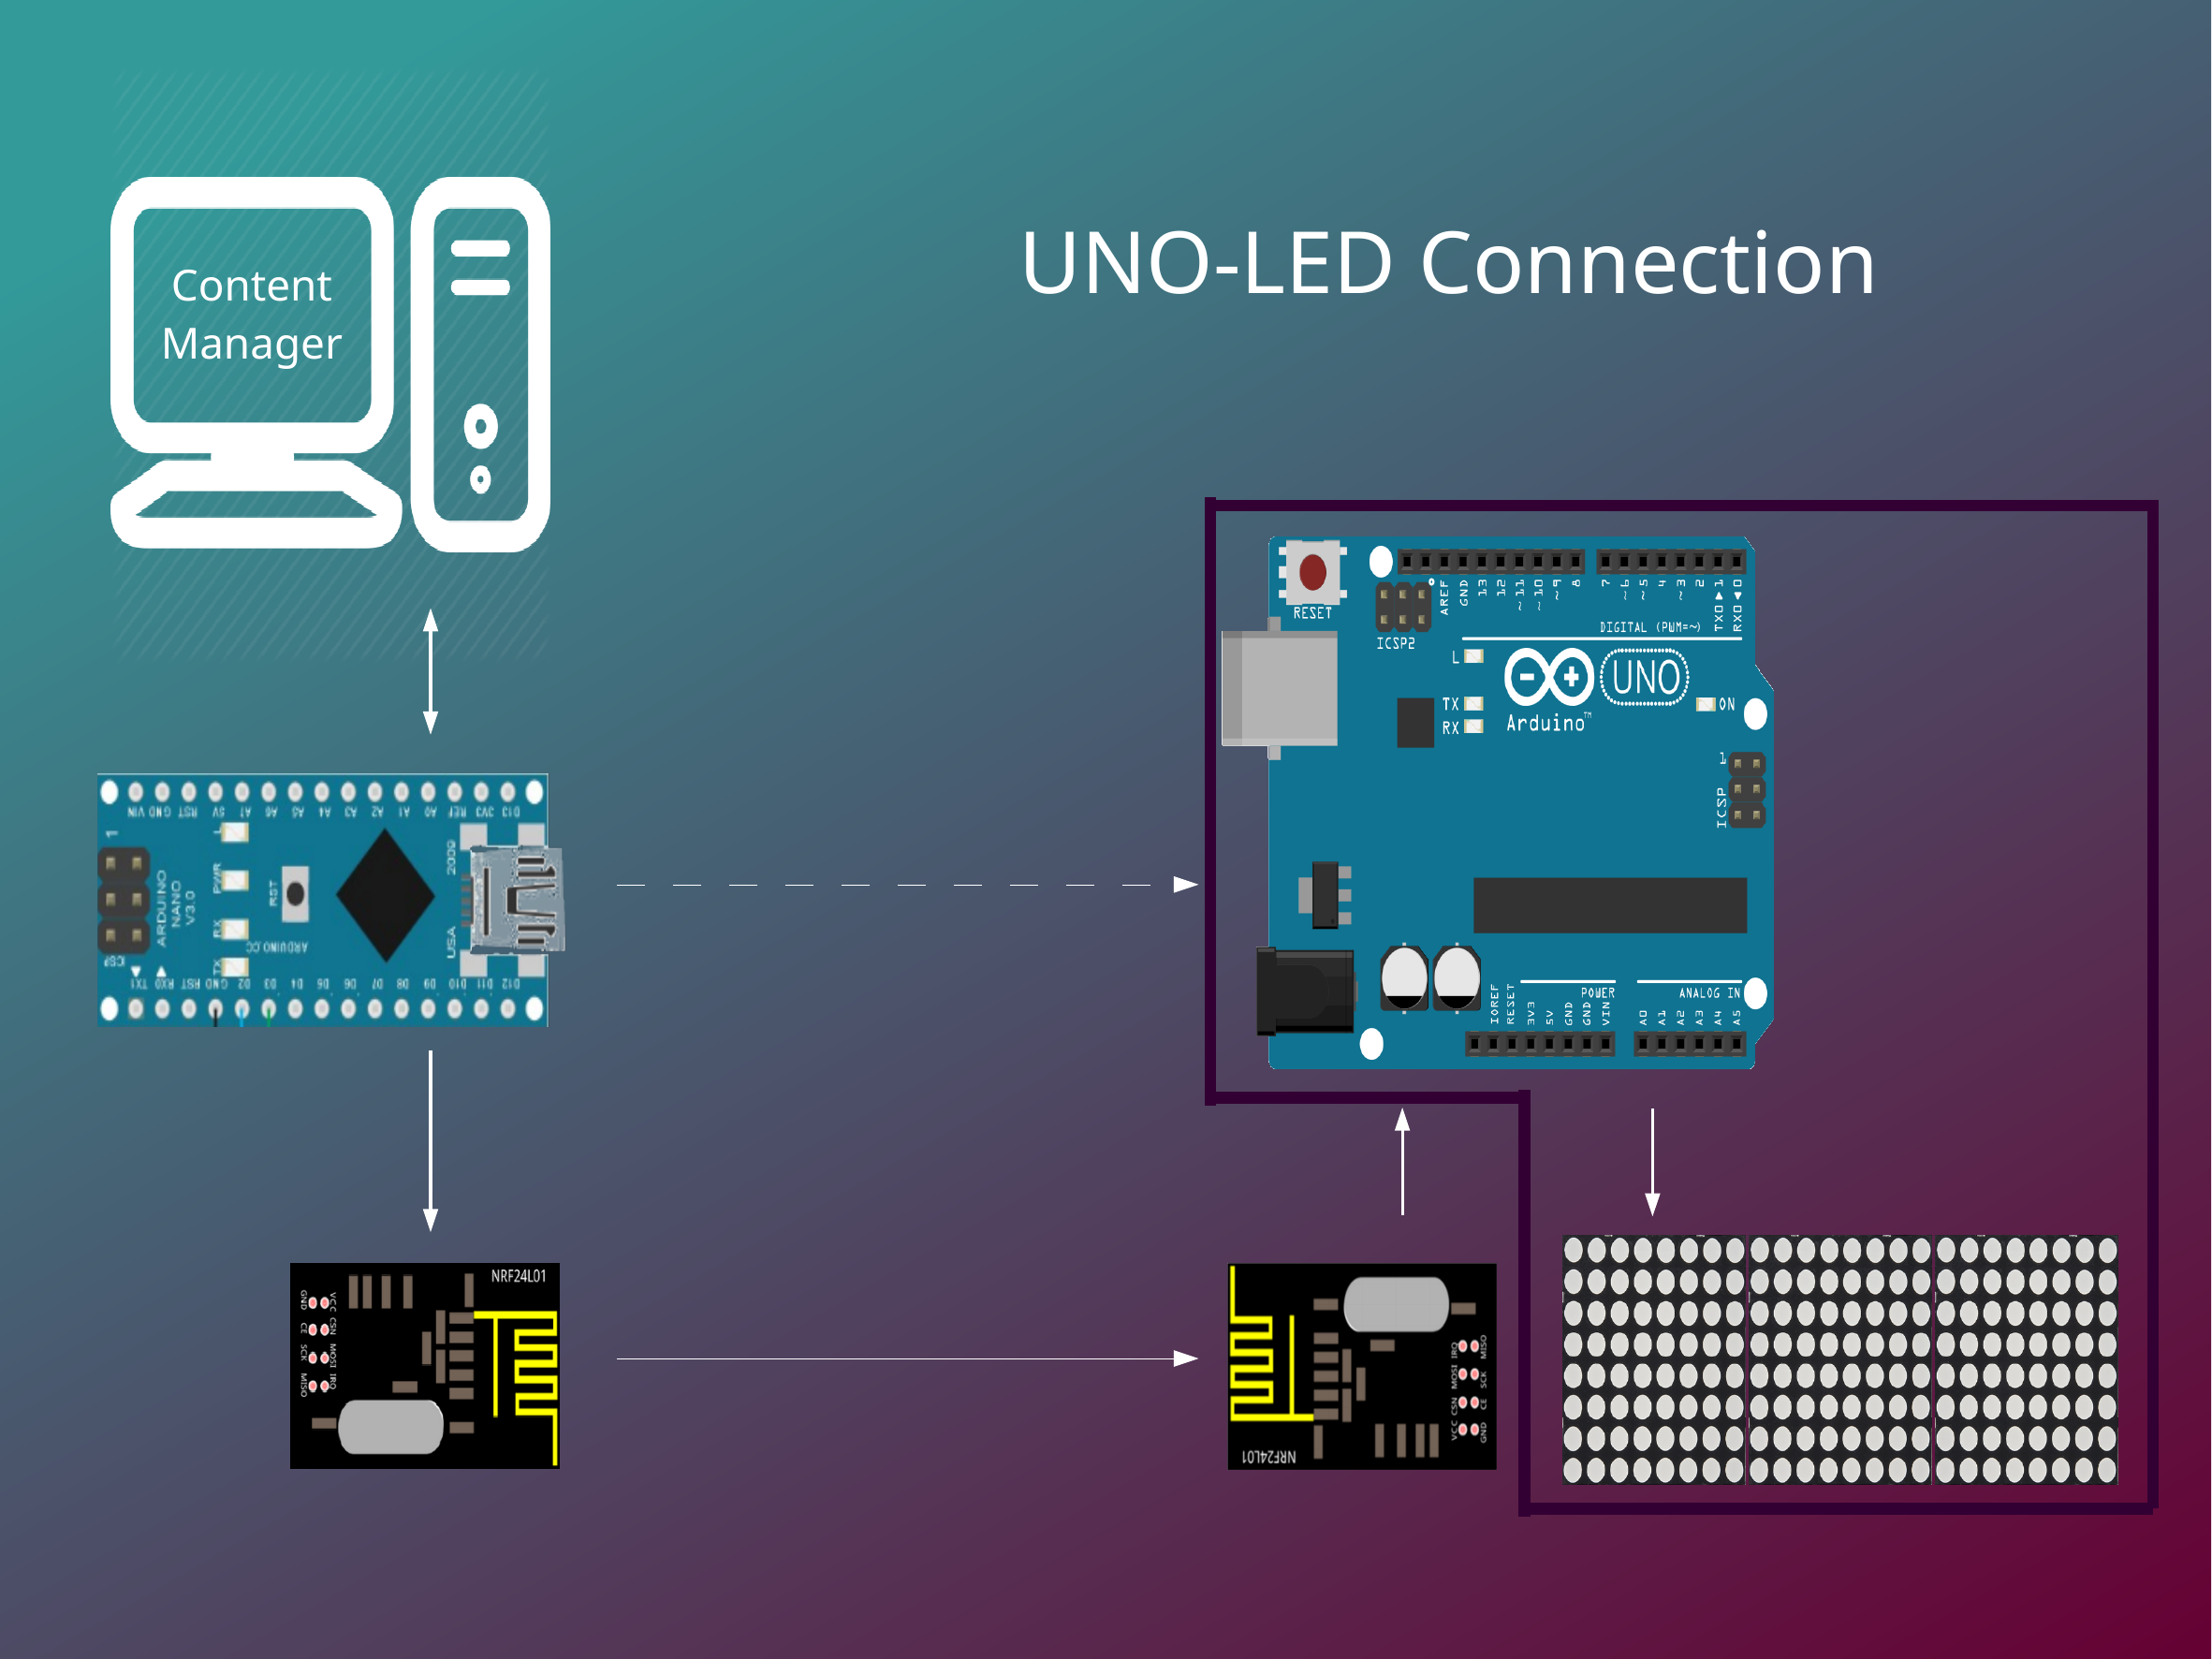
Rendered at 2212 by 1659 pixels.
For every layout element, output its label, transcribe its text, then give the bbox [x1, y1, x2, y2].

picture [1935, 1235, 2118, 1486]
text_box Content Manager [108, 223, 396, 404]
picture [1222, 536, 1774, 1074]
picture [110, 66, 550, 664]
picture [1227, 1263, 1497, 1470]
picture [290, 1263, 560, 1469]
picture [1749, 1235, 1932, 1486]
picture [97, 773, 567, 1027]
text_box UNO-LED Connection [943, 186, 1956, 335]
picture [1562, 1235, 1746, 1486]
